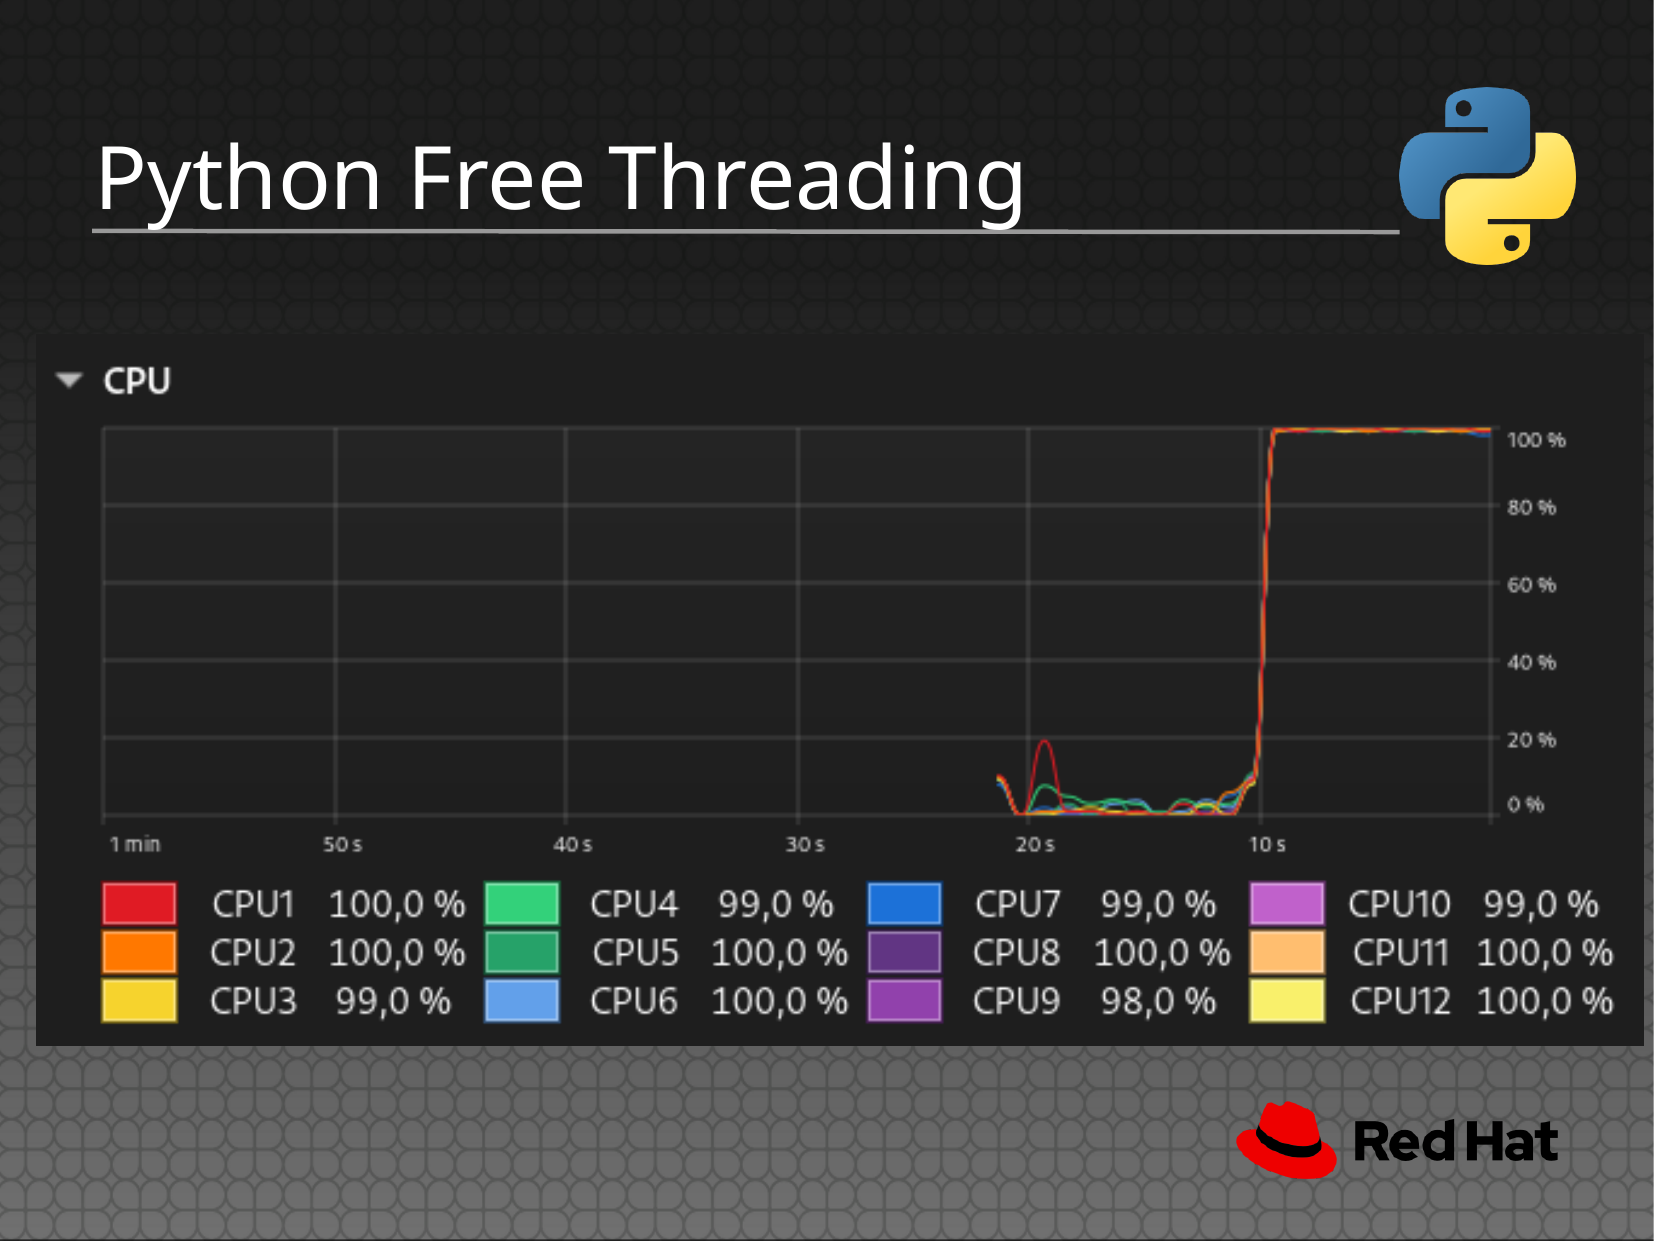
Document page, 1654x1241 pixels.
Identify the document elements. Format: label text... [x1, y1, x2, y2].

picture [0, 0, 1654, 1241]
title Python Free Threading [94, 100, 1426, 251]
